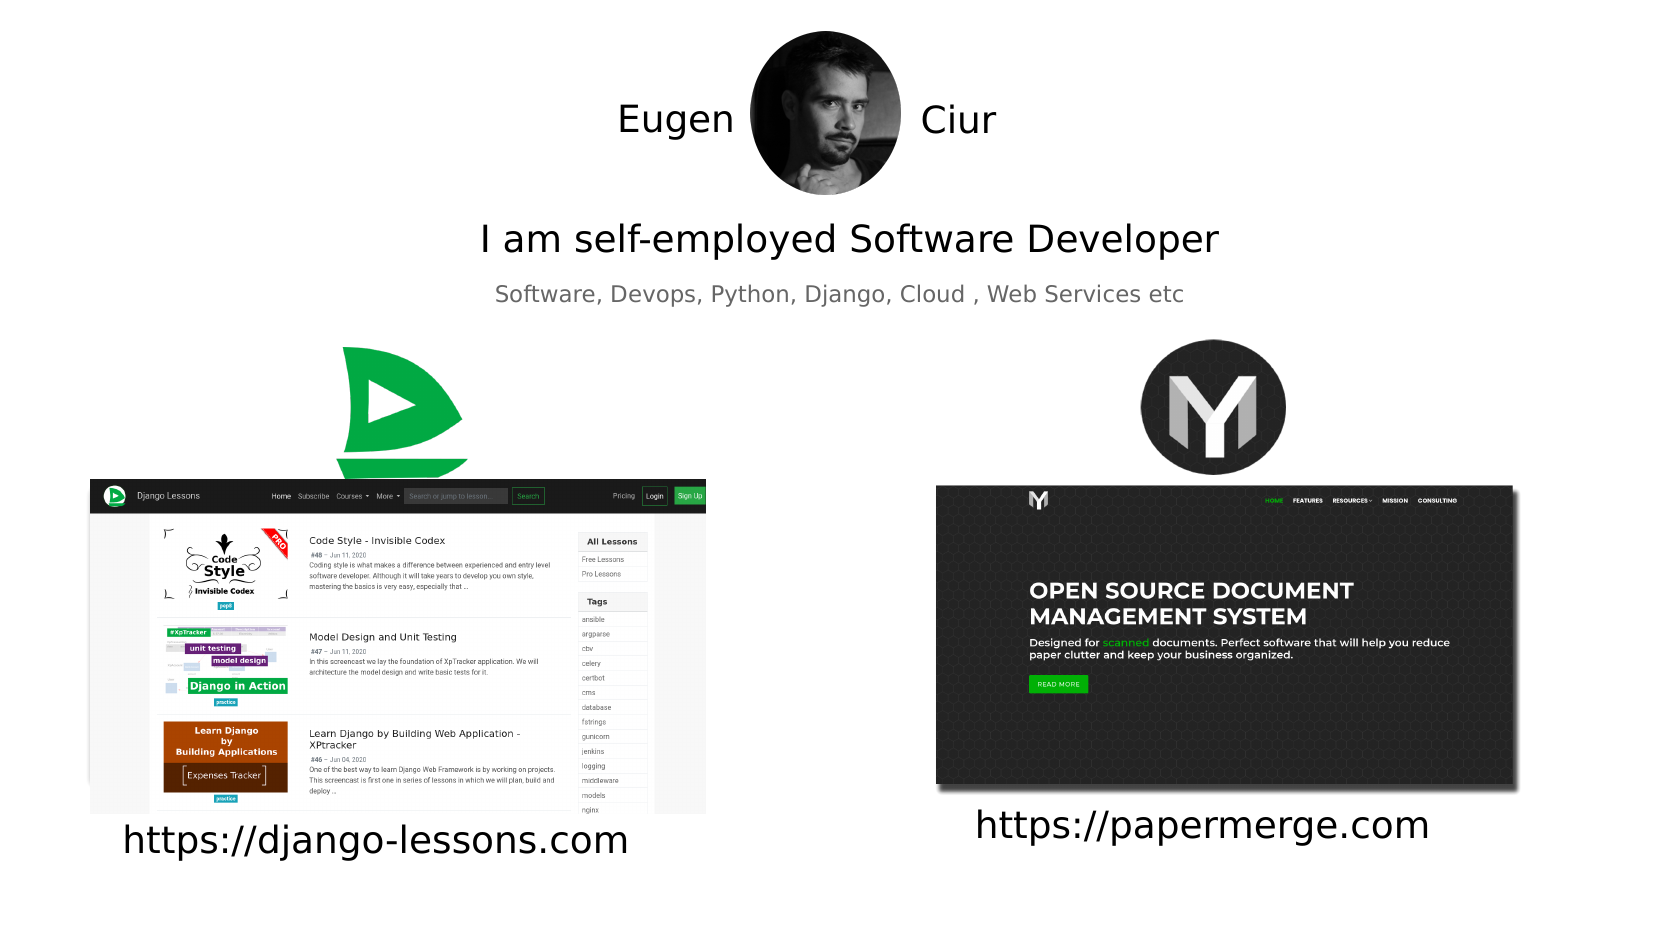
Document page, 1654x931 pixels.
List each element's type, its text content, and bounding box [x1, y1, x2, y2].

text_box https://django-lessons.com [107, 814, 646, 871]
text_box https://papermerge.com [960, 796, 1446, 856]
picture [63, 326, 736, 814]
text_box I am self-employed Software Developer [465, 210, 1246, 269]
picture [750, 31, 901, 196]
text_box Ciur [893, 91, 1012, 150]
picture [895, 309, 1546, 811]
text_box Eugen [590, 90, 751, 149]
text_box Software, Devops, Python, Django, Cloud , Web Services etc [480, 273, 1231, 316]
